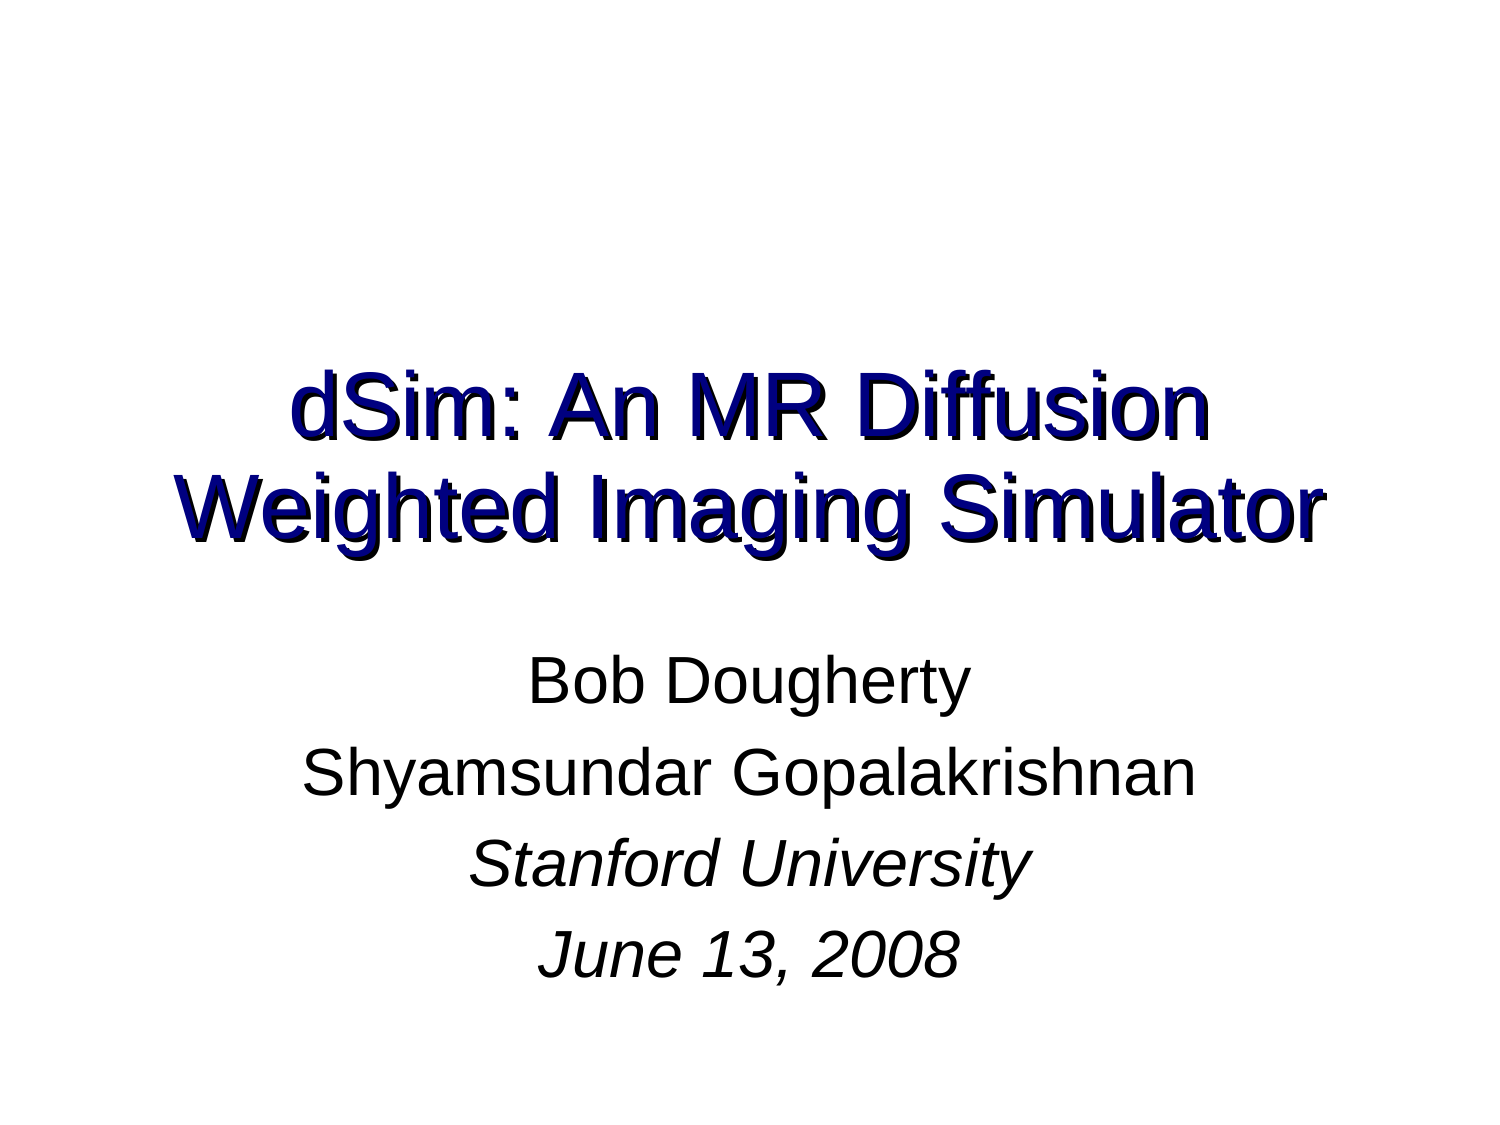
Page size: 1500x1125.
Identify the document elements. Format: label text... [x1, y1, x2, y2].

title dSim: An MR Diffusion Weighted Imaging Simulator [75, 345, 1426, 567]
subtitle Bob Dougherty Shyamsundar Gopalakrishnan Stanford University June 13, 2008 [75, 637, 1426, 998]
